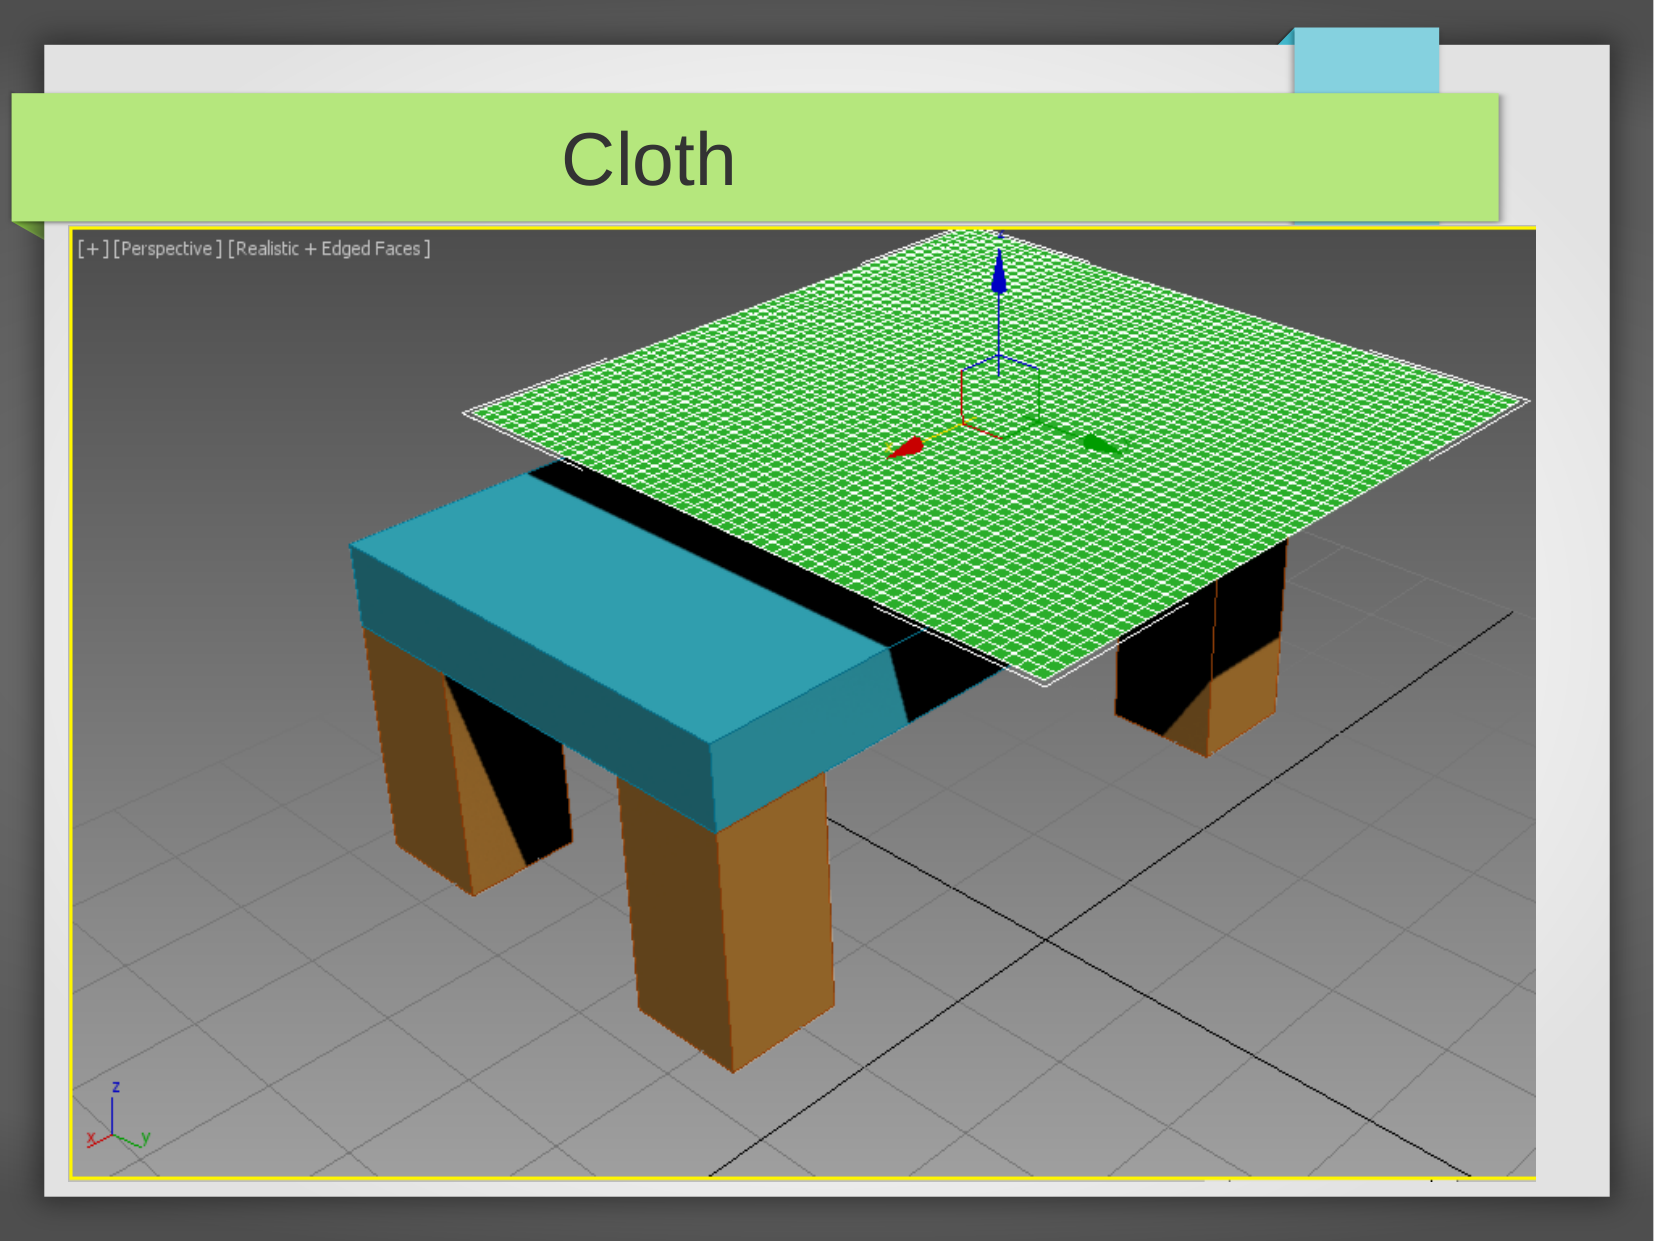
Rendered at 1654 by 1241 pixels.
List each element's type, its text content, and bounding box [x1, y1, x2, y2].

picture [0, 0, 1654, 1241]
title Cloth [70, 106, 1229, 213]
